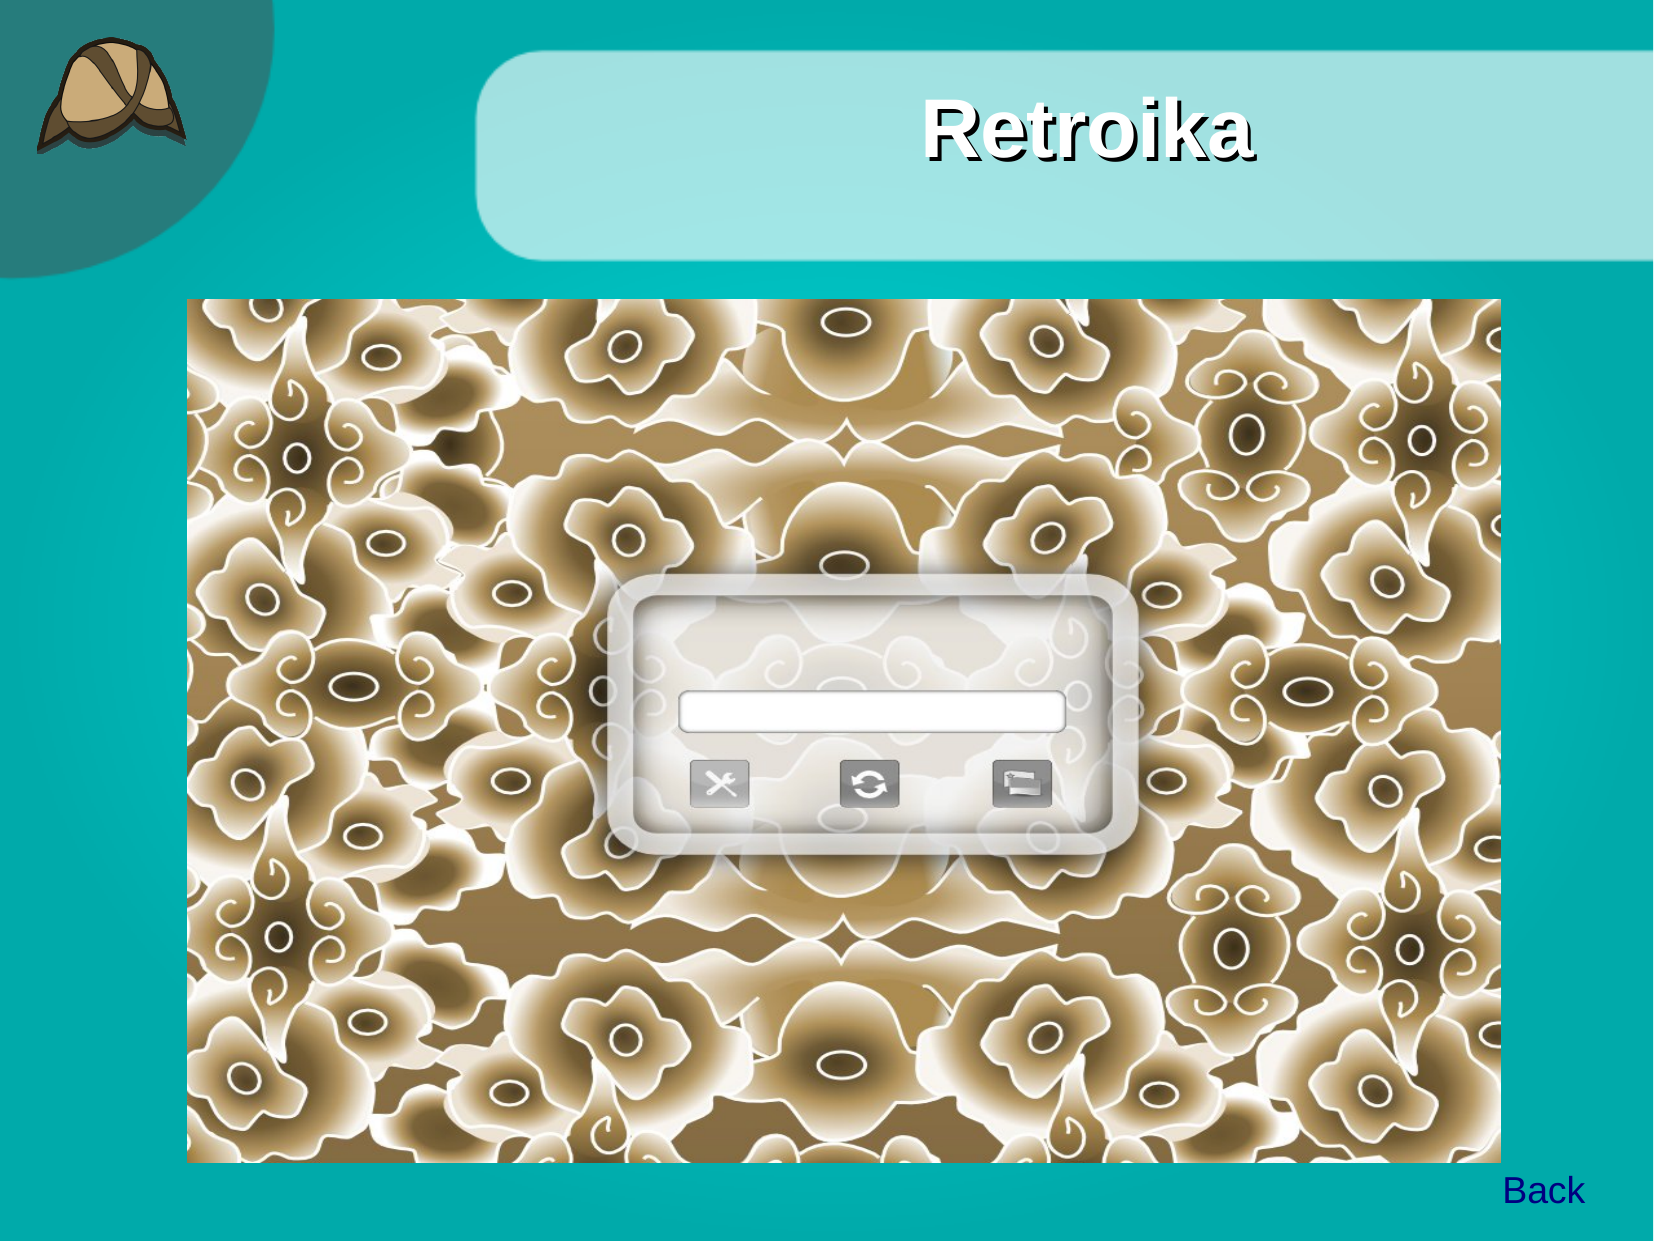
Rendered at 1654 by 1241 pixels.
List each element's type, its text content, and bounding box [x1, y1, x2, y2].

text_box Retroika [524, 75, 1650, 226]
text_box Back [1487, 1162, 1653, 1238]
picture [0, 0, 1654, 1241]
